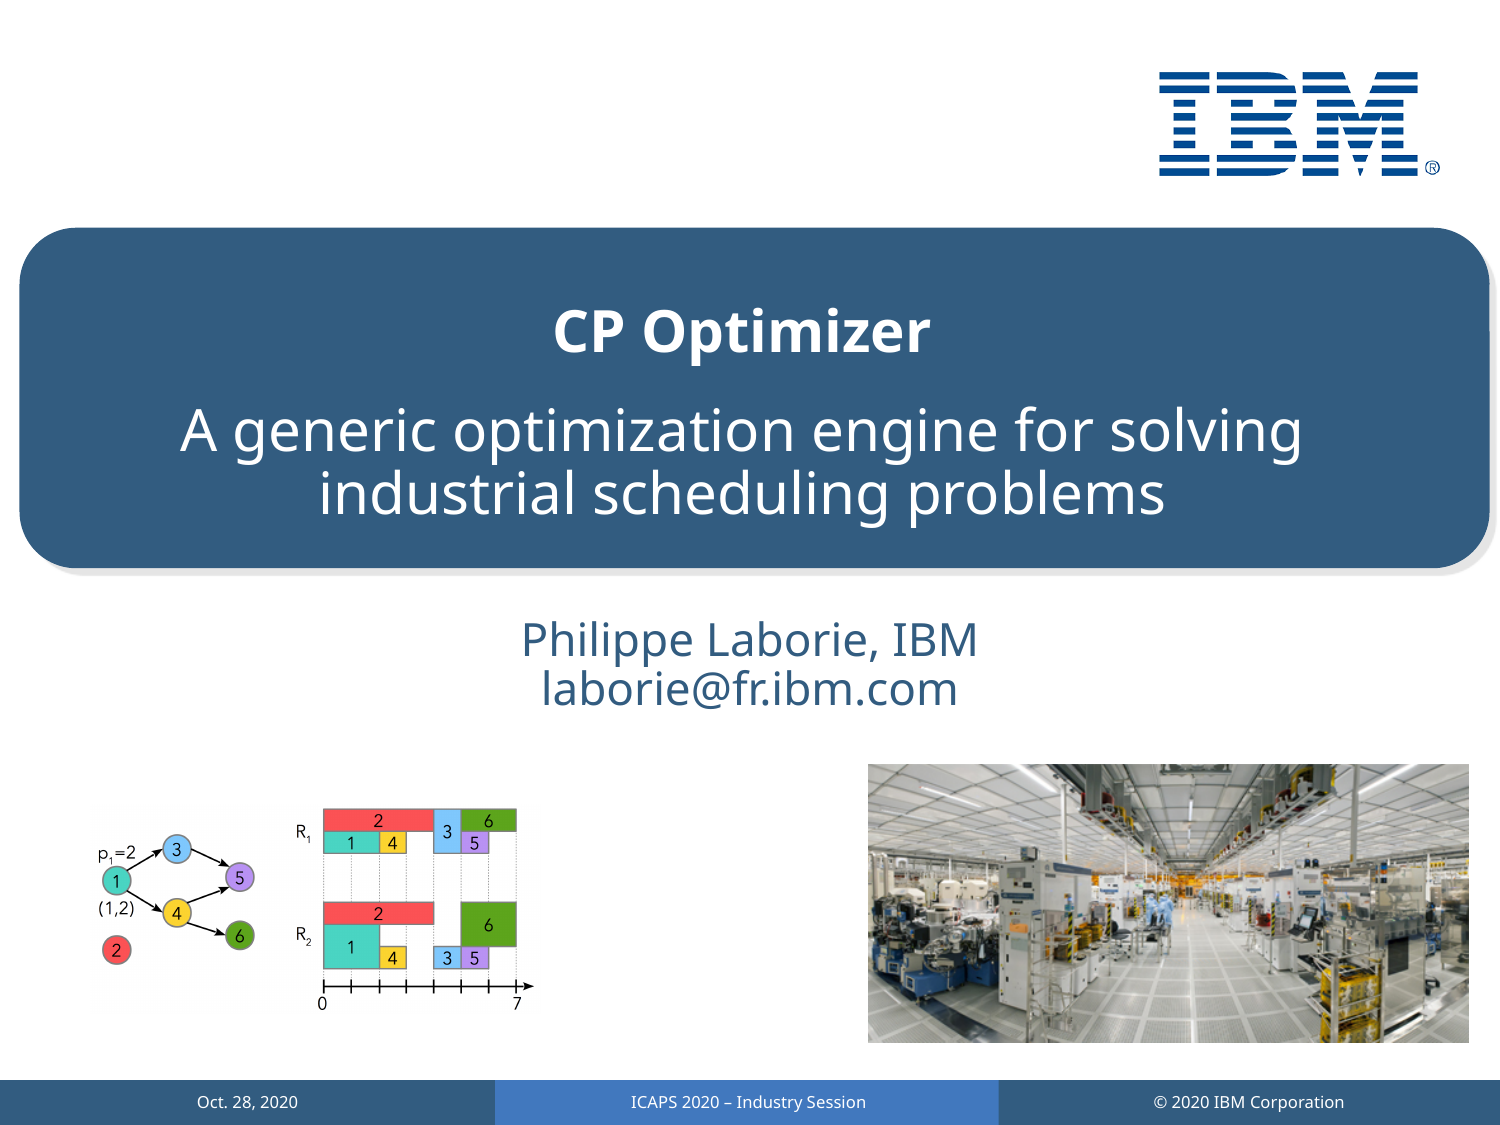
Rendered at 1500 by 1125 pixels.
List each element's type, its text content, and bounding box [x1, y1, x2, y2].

picture [90, 804, 541, 1014]
title CP Optimizer A generic optimization engine for solving industrial scheduling problems Philippe Laborie, IBM laborie@fr.ibm.com [0, 197, 1500, 769]
picture [868, 764, 1469, 1043]
picture [1151, 63, 1446, 184]
